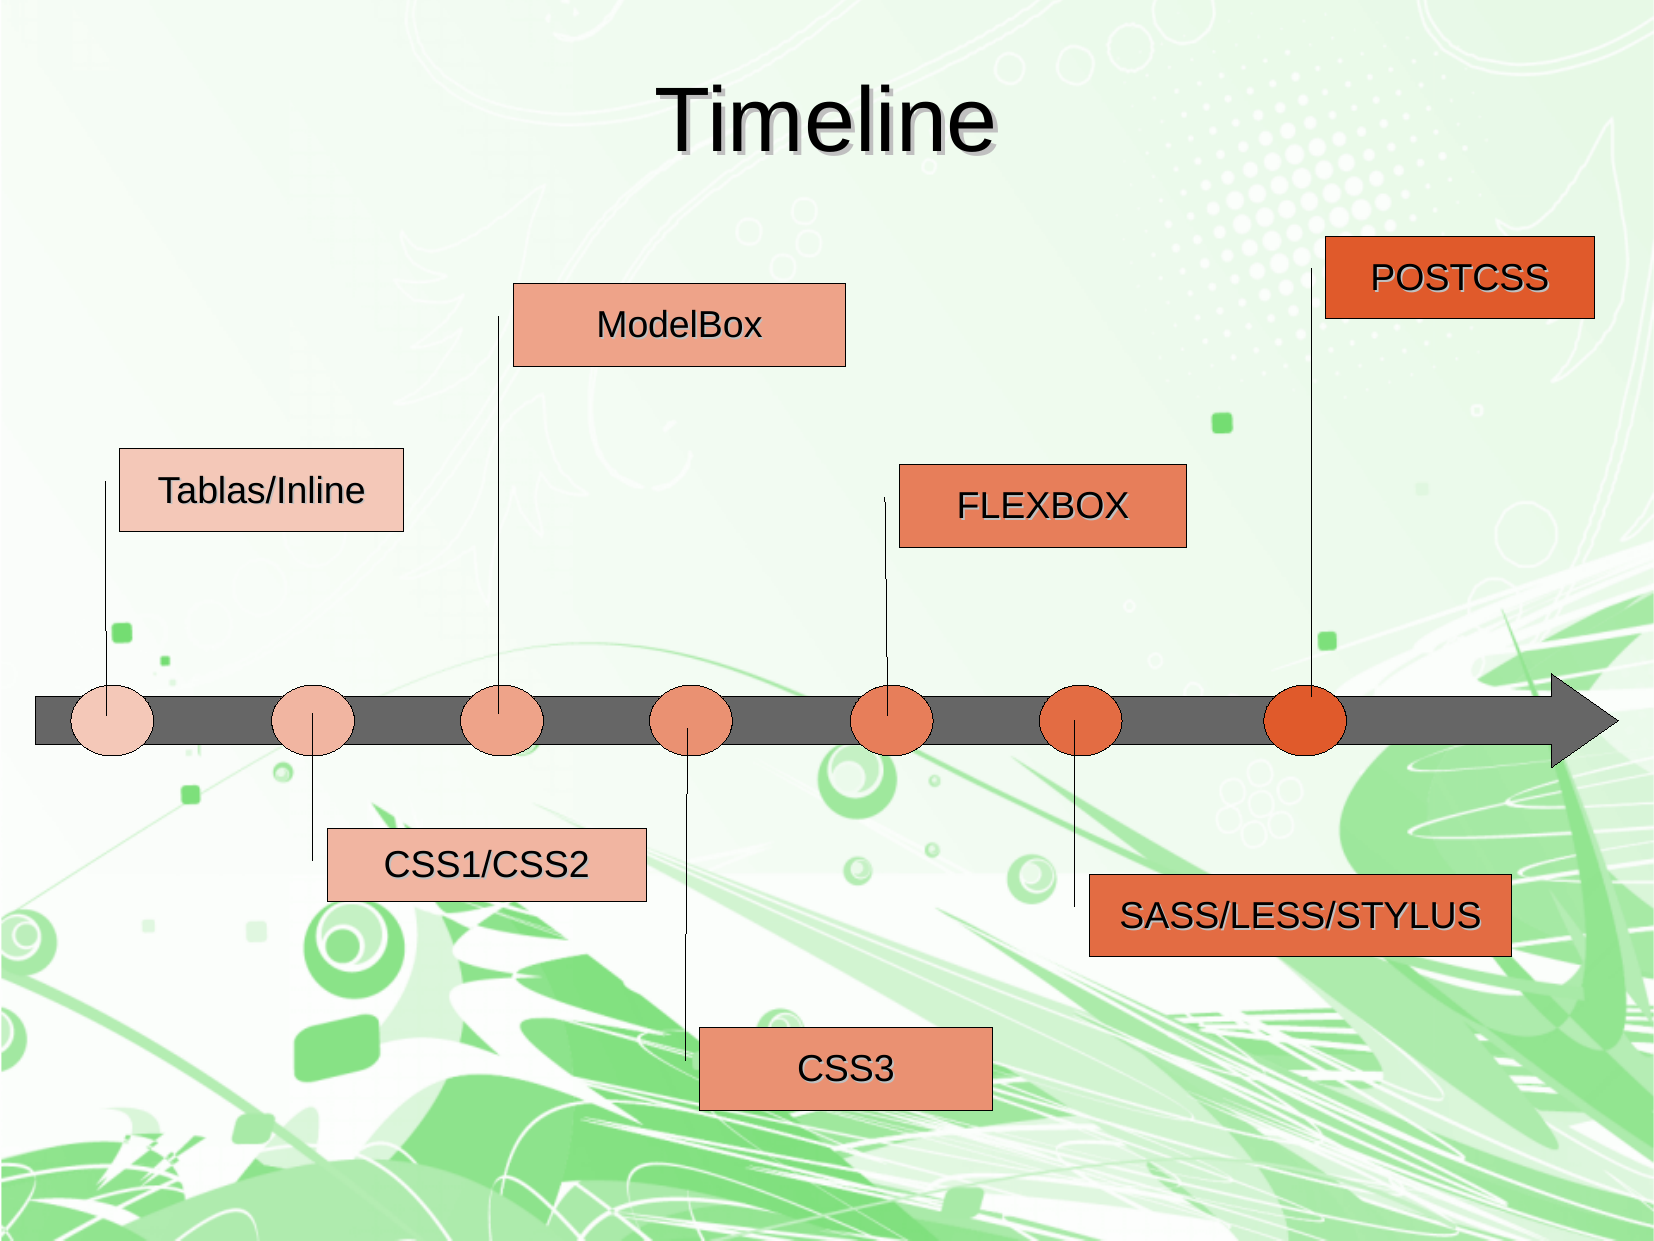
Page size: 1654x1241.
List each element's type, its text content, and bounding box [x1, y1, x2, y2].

text_box CSS1/CSS2 [327, 828, 646, 902]
text_box [35, 673, 1619, 768]
text_box ModelBox [513, 283, 845, 366]
text_box SASS/LESS/STYLUS [1090, 874, 1512, 957]
text_box Tablas/Inline [120, 449, 403, 531]
picture [0, 0, 1654, 1241]
text_box CSS3 [700, 1028, 992, 1110]
text_box POSTCSS [1326, 236, 1594, 319]
title Timeline [82, 49, 1571, 189]
text_box FLEXBOX [900, 464, 1187, 547]
